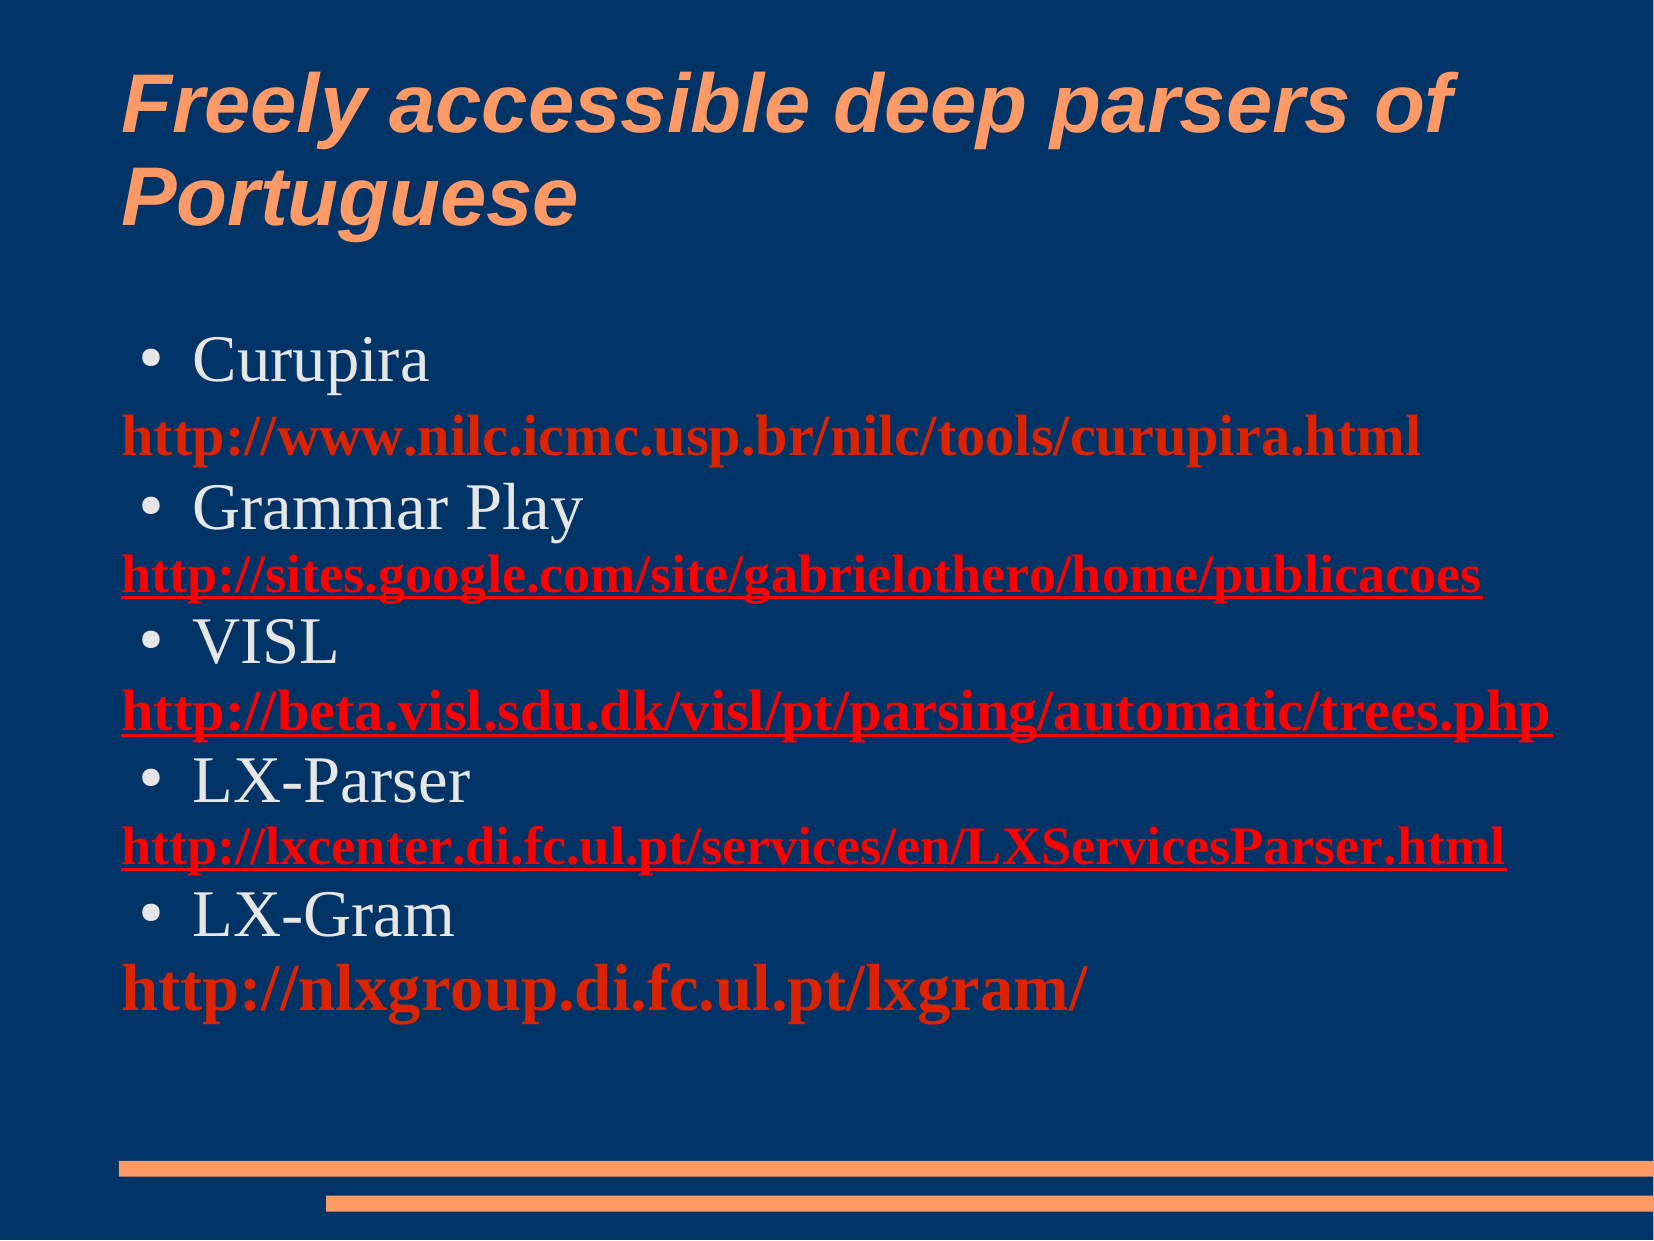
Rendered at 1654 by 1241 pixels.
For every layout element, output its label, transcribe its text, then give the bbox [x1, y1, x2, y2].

title Freely accessible deep parsers of Portuguese [121, 46, 1534, 254]
list Curupira http://www.nilc.icmc.usp.br/nilc/tools/curupira.html Grammar Play http://sites.google.com/site/gabrielothero/home/publicacoes VISL http://beta.visl.sdu.dk/visl/pt/parsing/automatic/trees.php LX-Parser http://lxcenter.di.fc.ul.pt/services/en/LXServicesParser.html LX-Gram http://nlxgroup.di.fc.ul.pt/lxgram/ [121, 322, 1561, 1132]
